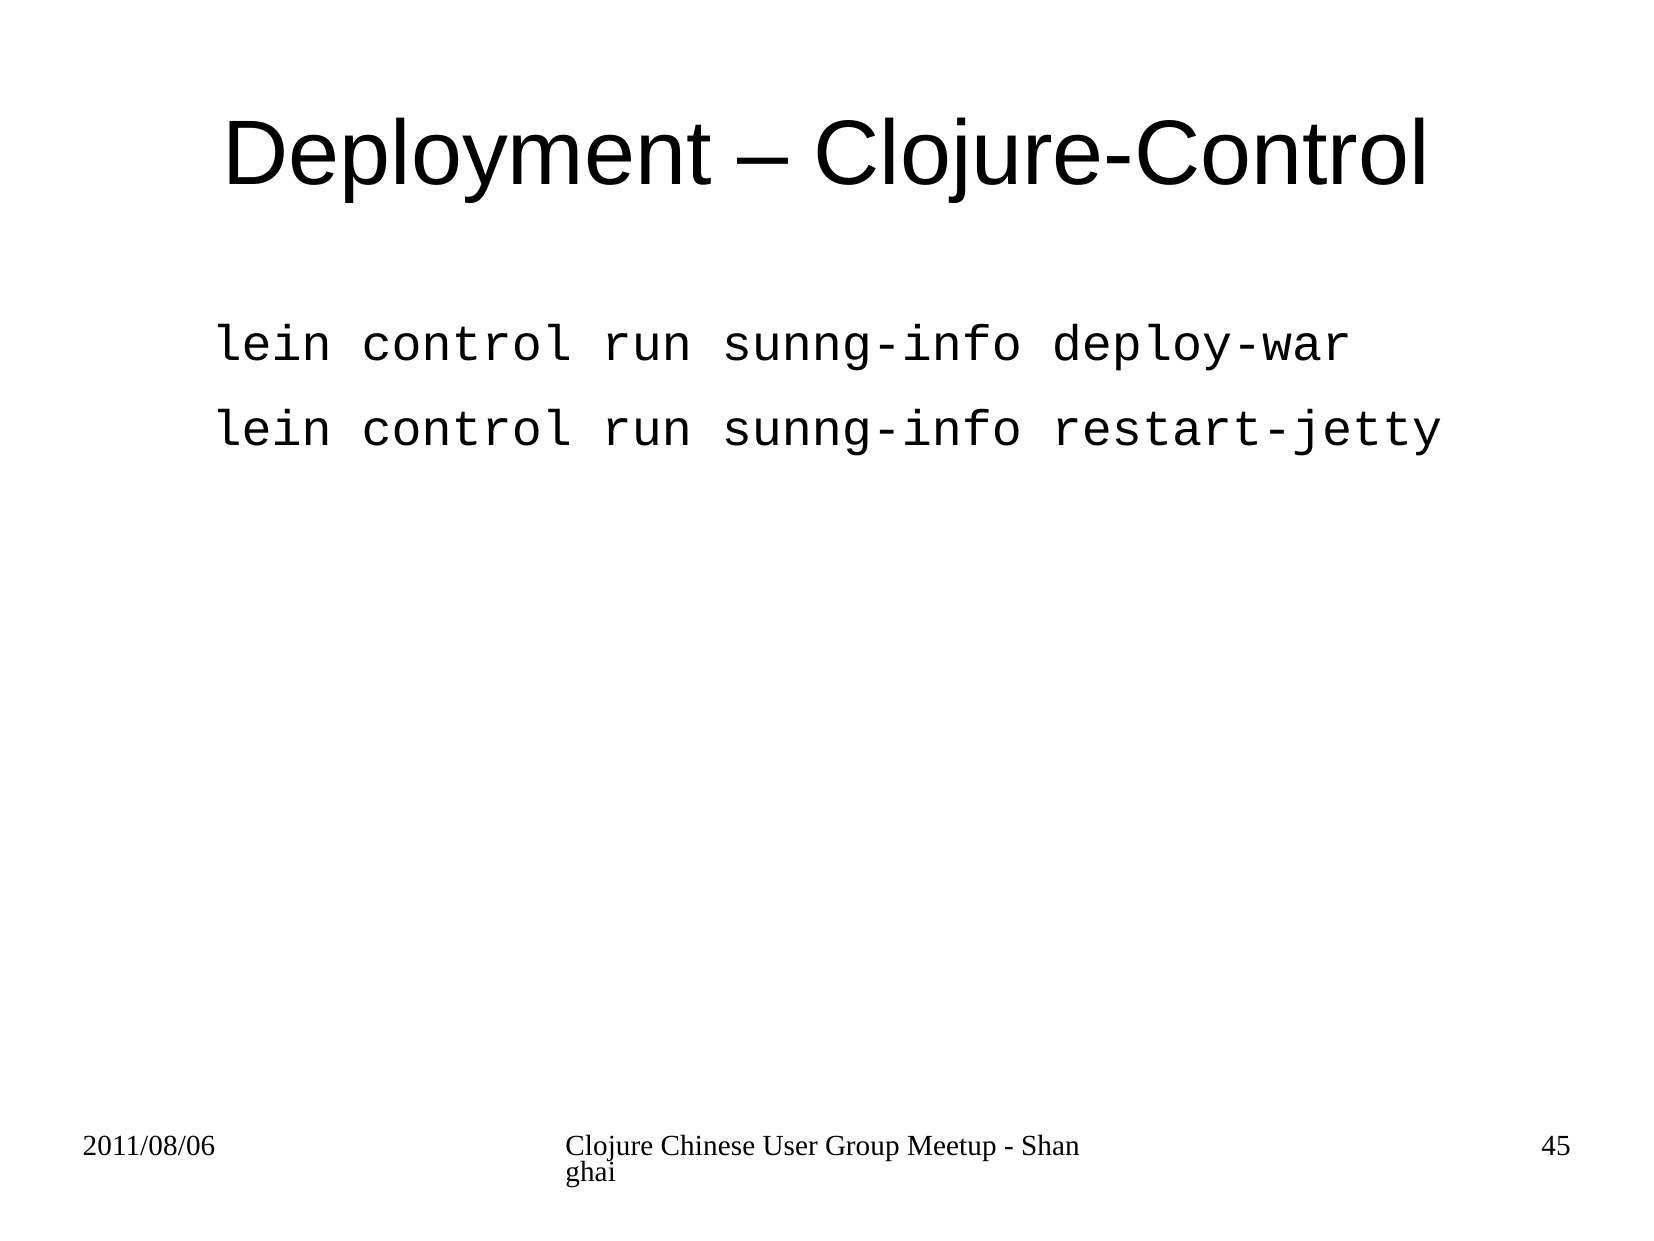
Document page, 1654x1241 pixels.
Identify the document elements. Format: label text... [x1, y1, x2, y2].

subtitle lein control run sunng-info deploy-war lein control run sunng-info restart-jetty [82, 290, 1571, 1109]
title Deployment – Clojure-Control [82, 49, 1571, 257]
